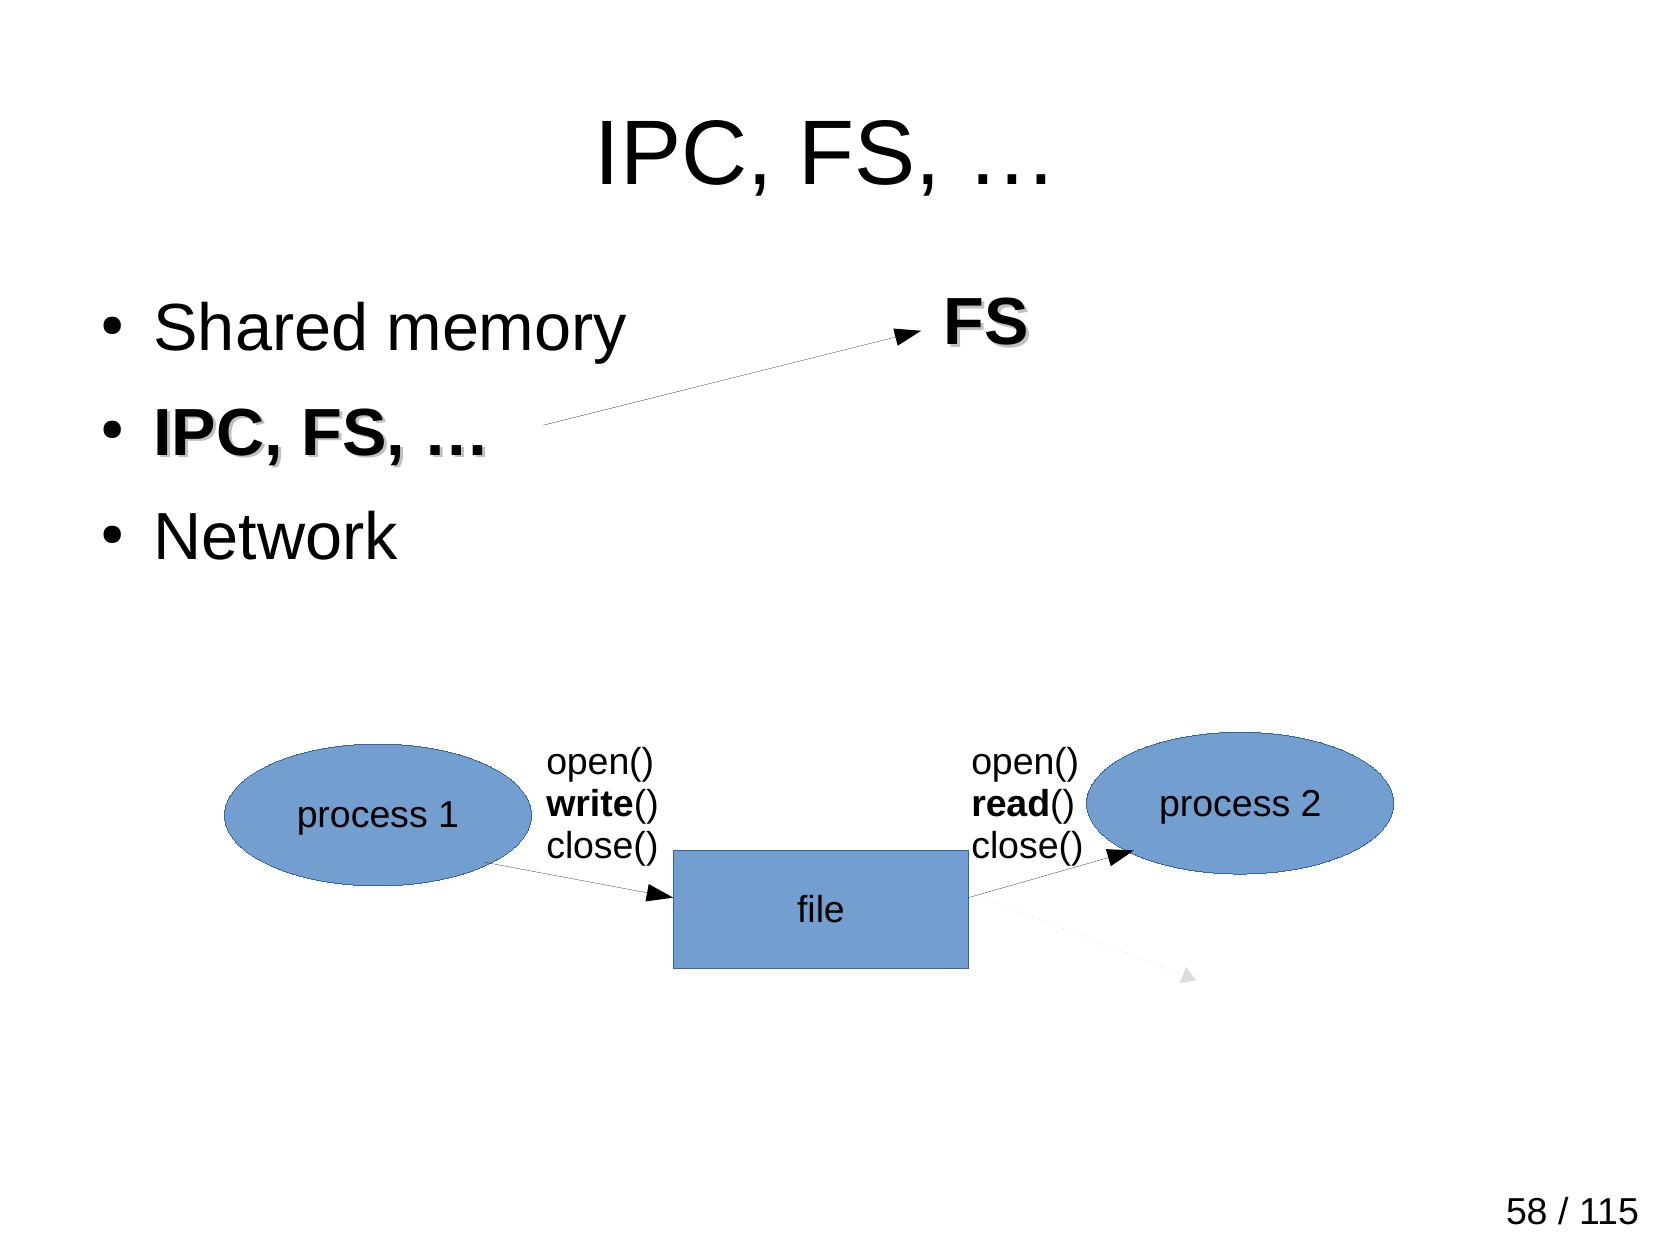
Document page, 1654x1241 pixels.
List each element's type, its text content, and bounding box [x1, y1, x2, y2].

text_box FS [929, 276, 1229, 367]
text_box open() read() close() [956, 733, 1099, 875]
text_box file [673, 850, 969, 969]
text_box process 1 [224, 744, 531, 886]
text_box open() write() close() [531, 733, 686, 917]
list Shared memory IPC, FS, … Network [82, 290, 1571, 1010]
title IPC, FS, … [82, 49, 1571, 257]
text_box process 2 [1099, 732, 1394, 875]
text_box <number> / 115 [1380, 1183, 1654, 1241]
